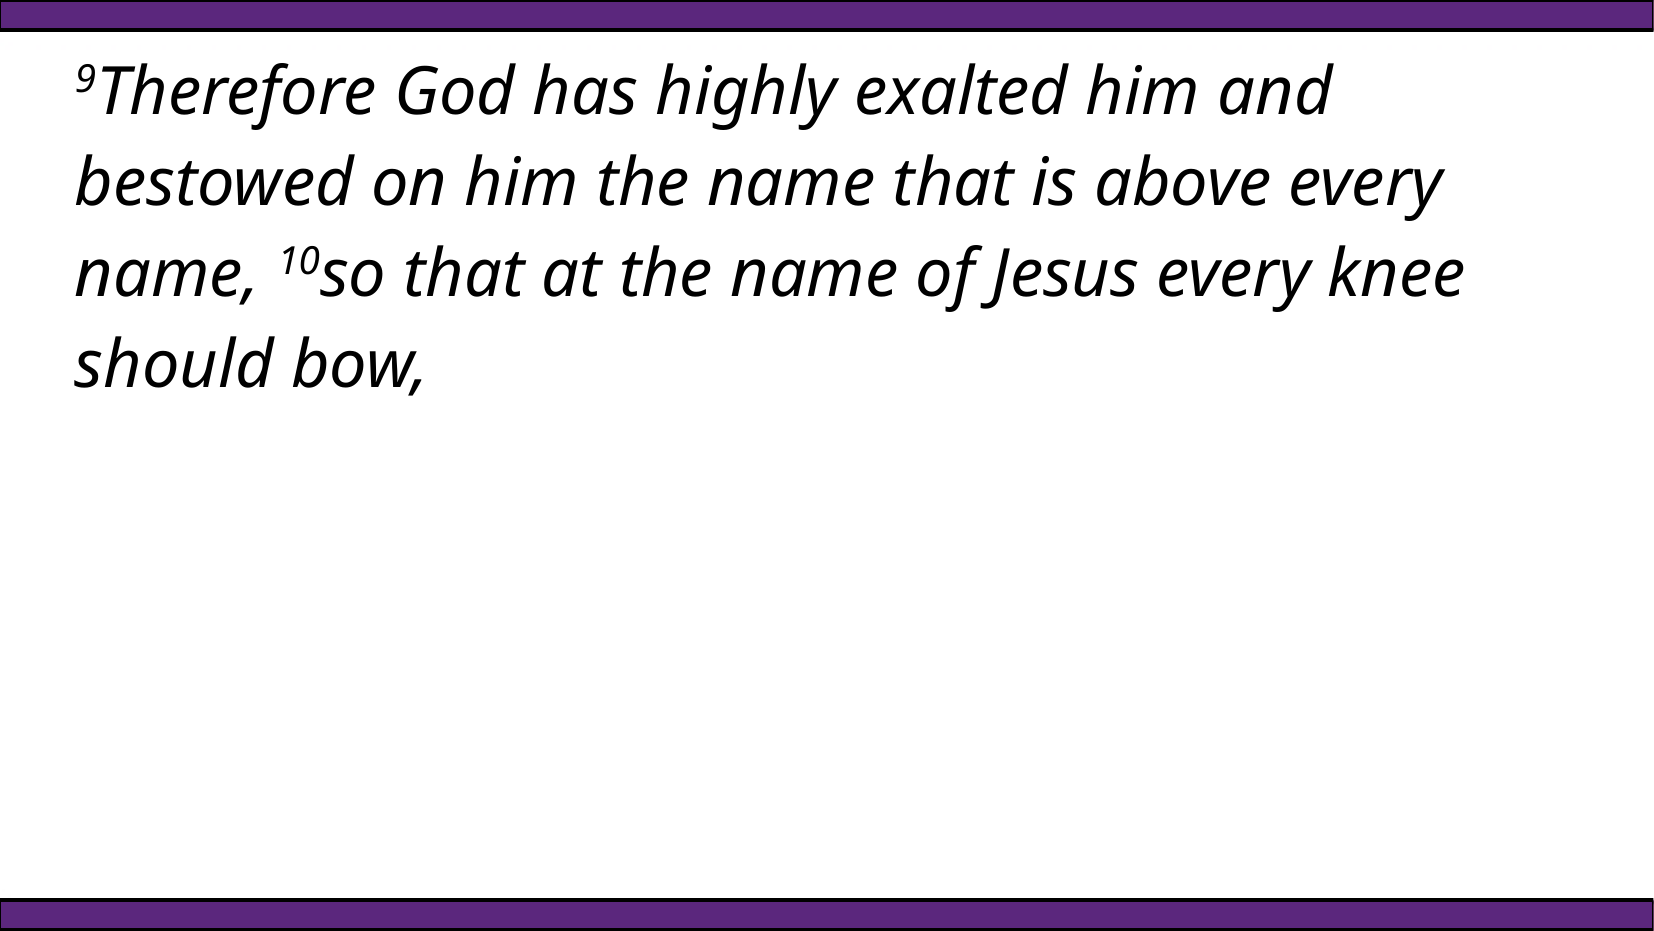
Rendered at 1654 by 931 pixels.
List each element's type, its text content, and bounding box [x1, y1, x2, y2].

picture [0, 31, 1654, 900]
text_box [0, 900, 1654, 931]
text_box 9Therefore God has highly exalted him and bestowed on him the name that is above every name, 10so that at the name of Jesus every knee should bow, [60, 36, 1591, 407]
text_box [0, 0, 1654, 31]
